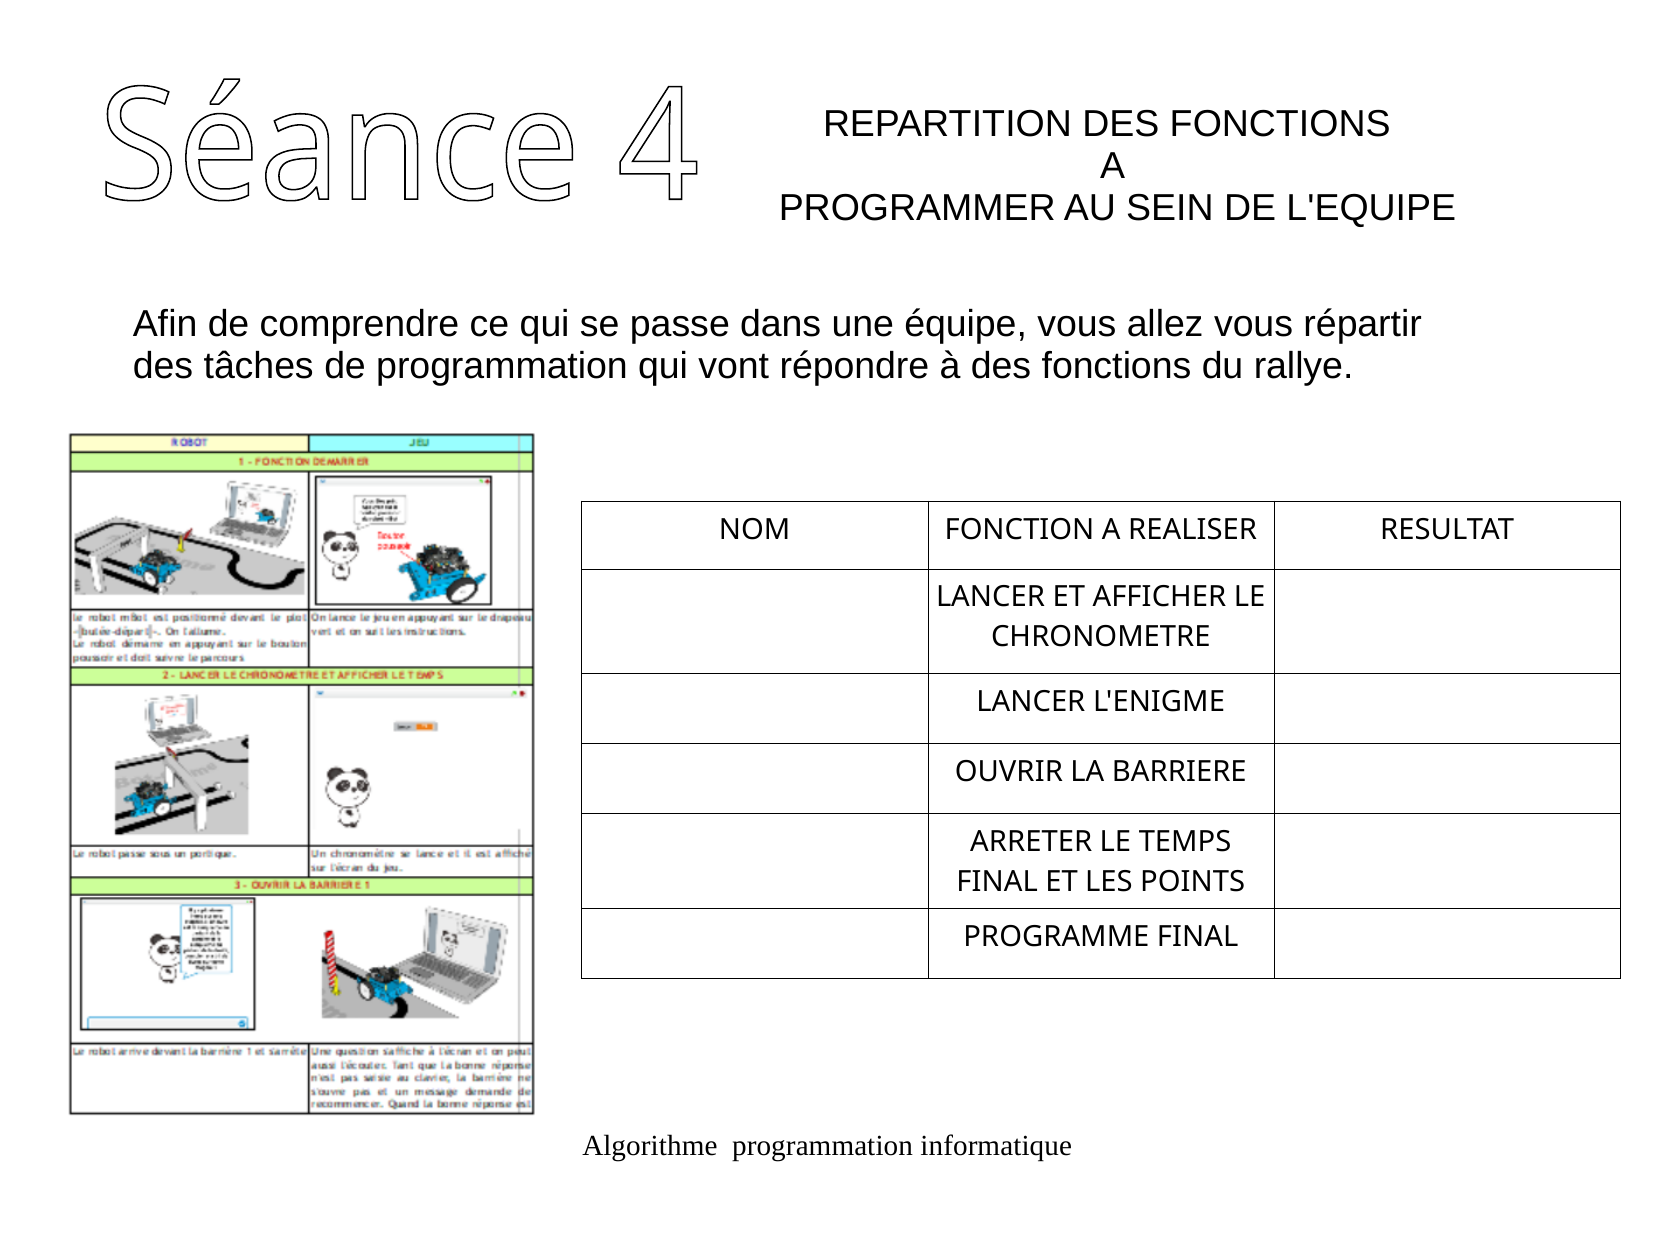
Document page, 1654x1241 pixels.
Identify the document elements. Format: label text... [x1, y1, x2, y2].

text_box Séance 4 [437, 113, 494, 201]
table_cell LANCER L'ENIGME [929, 674, 1274, 743]
text_box REPARTITION DES FONCTIONS A PROGRAMMER AU SEIN DE L'EQUIPE [724, 95, 1501, 237]
text_box Séance 4 [185, 113, 252, 201]
picture [58, 425, 544, 1121]
table_cell LANCER ET AFFICHER LE CHRONOMETRE [929, 570, 1274, 673]
table_cell OUVRIR LA BARRIERE [929, 744, 1274, 813]
table_header FONCTION A REALISER [929, 502, 1274, 569]
table_cell [582, 814, 928, 908]
table_cell [1275, 814, 1620, 908]
table_cell [1275, 570, 1620, 673]
text_box Séance 4 [352, 113, 418, 200]
table_cell [582, 909, 928, 978]
table_header NOM [582, 502, 928, 569]
text_box Séance 4 [106, 85, 172, 201]
text_box Afin de comprendre ce qui se passe dans une équipe, vous allez vous répartir des tâches de programmation qui vont répondre à des fonctions du rallye. [118, 295, 1465, 395]
table_cell [1275, 674, 1620, 743]
table_cell [1275, 909, 1620, 978]
table_header RESULTAT [1275, 502, 1620, 569]
text_box Séance 4 [210, 79, 240, 105]
table_cell [582, 744, 928, 813]
table_cell ARRETER LE TEMPS FINAL ET LES POINTS [929, 814, 1274, 908]
table_cell [582, 570, 928, 673]
table_cell [582, 674, 928, 743]
text_box Séance 4 [506, 113, 573, 201]
table_cell [1275, 744, 1620, 813]
table_cell PROGRAMME FINAL [929, 909, 1274, 978]
text_box Séance 4 [265, 113, 329, 201]
text_box Séance 4 [620, 86, 697, 200]
